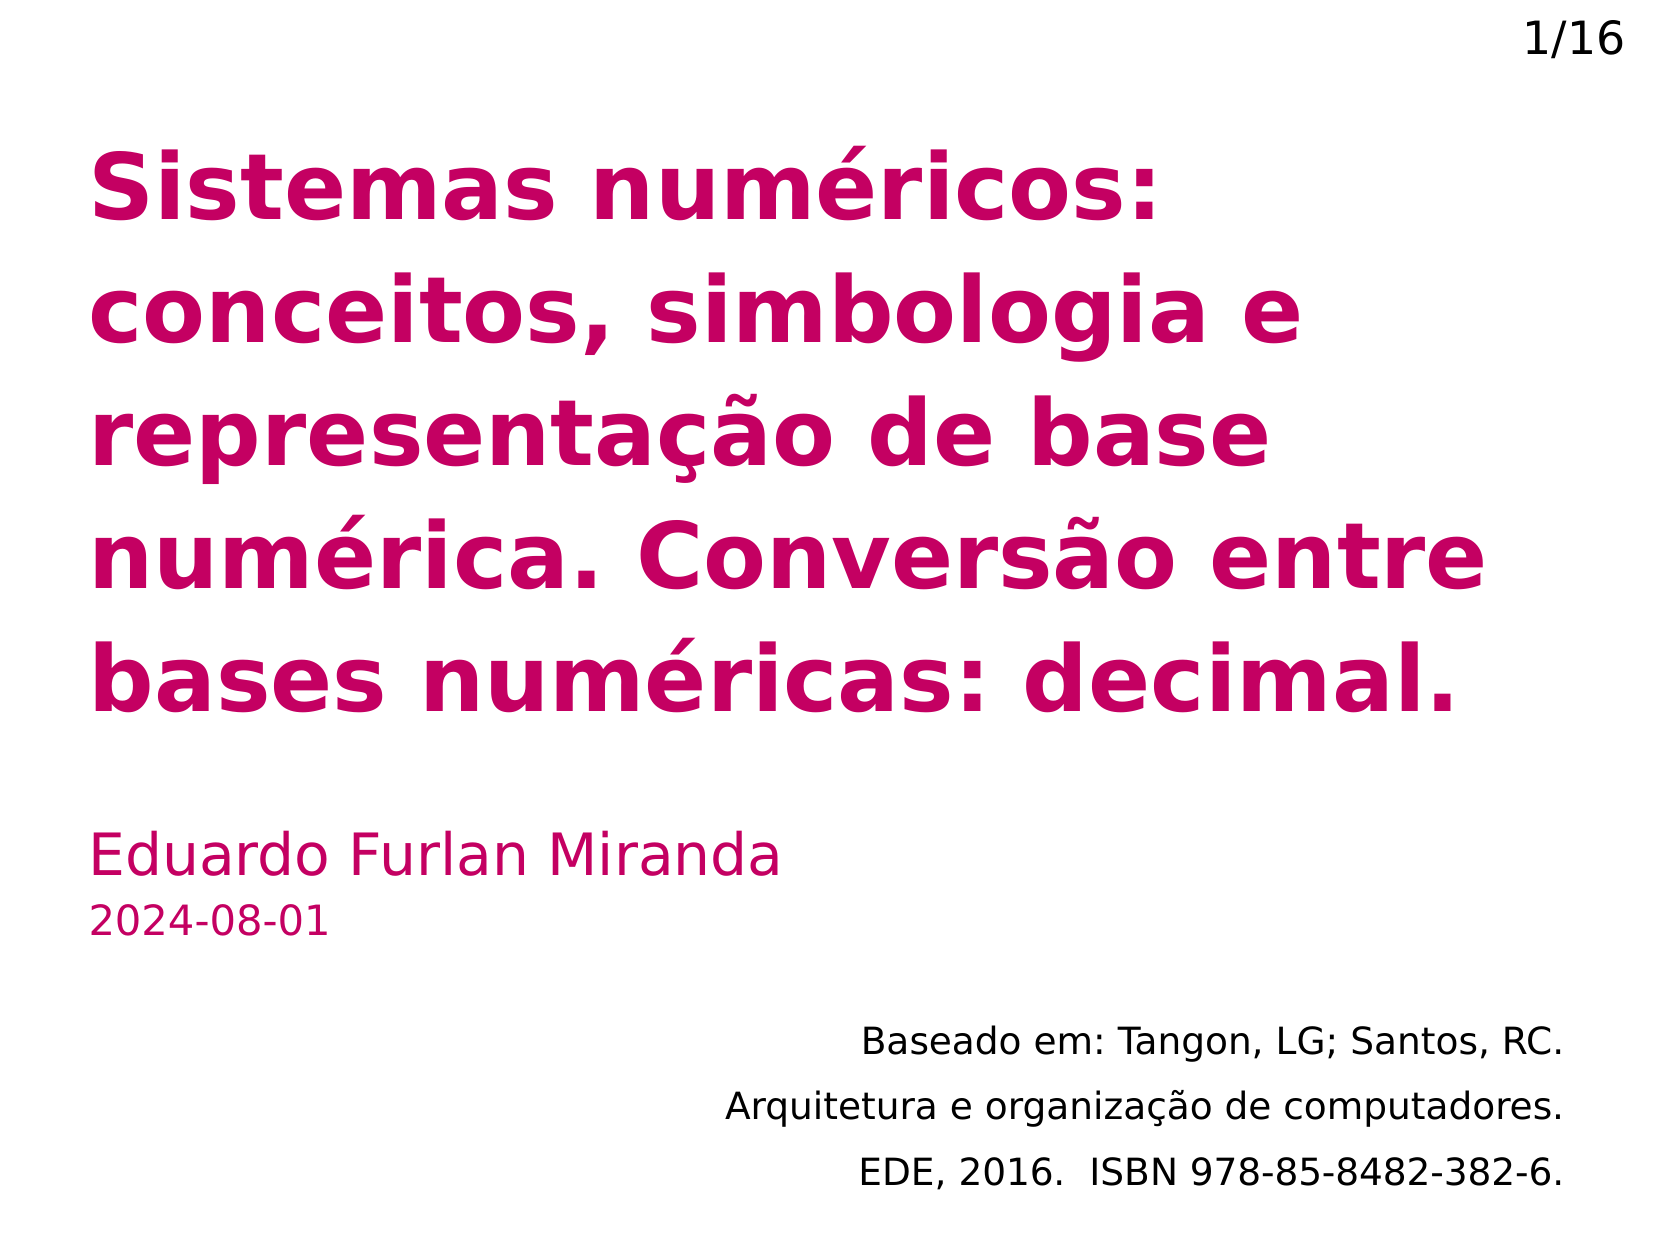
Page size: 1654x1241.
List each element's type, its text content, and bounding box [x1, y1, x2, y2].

list Baseado em: Tangon, LG; Santos, RC. Arquitetura e organização de computadores. EDE, 2016. ISBN 978-85-8482-382-6. [708, 998, 1565, 1211]
title Sistemas numéricos: conceitos, simbologia e representação de base numérica. Conversão entre bases numéricas: decimal. Eduardo Furlan Miranda 2024-08-01 [88, 29, 1565, 1034]
